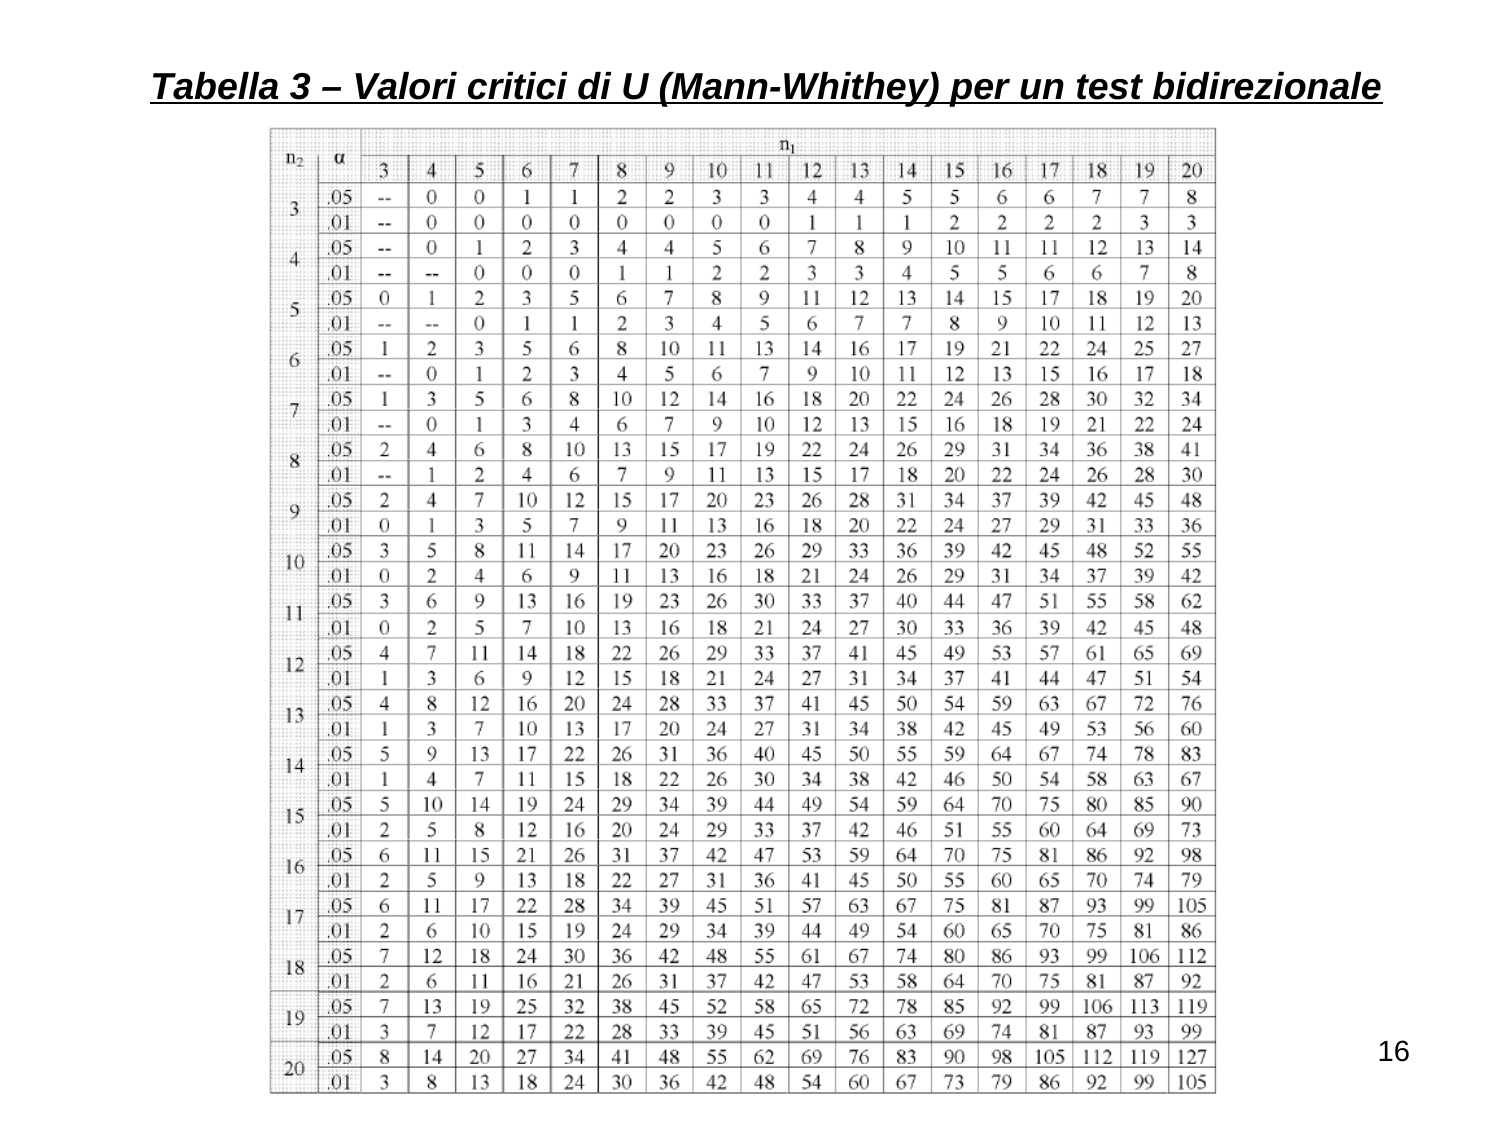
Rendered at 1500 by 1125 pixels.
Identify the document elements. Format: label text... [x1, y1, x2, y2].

picture [262, 115, 1223, 1106]
text_box <numero> [1223, 1024, 1426, 1103]
text_box Tabella 3 – Valori critici di U (Mann-Whithey) per un test bidirezionale [135, 54, 1412, 116]
